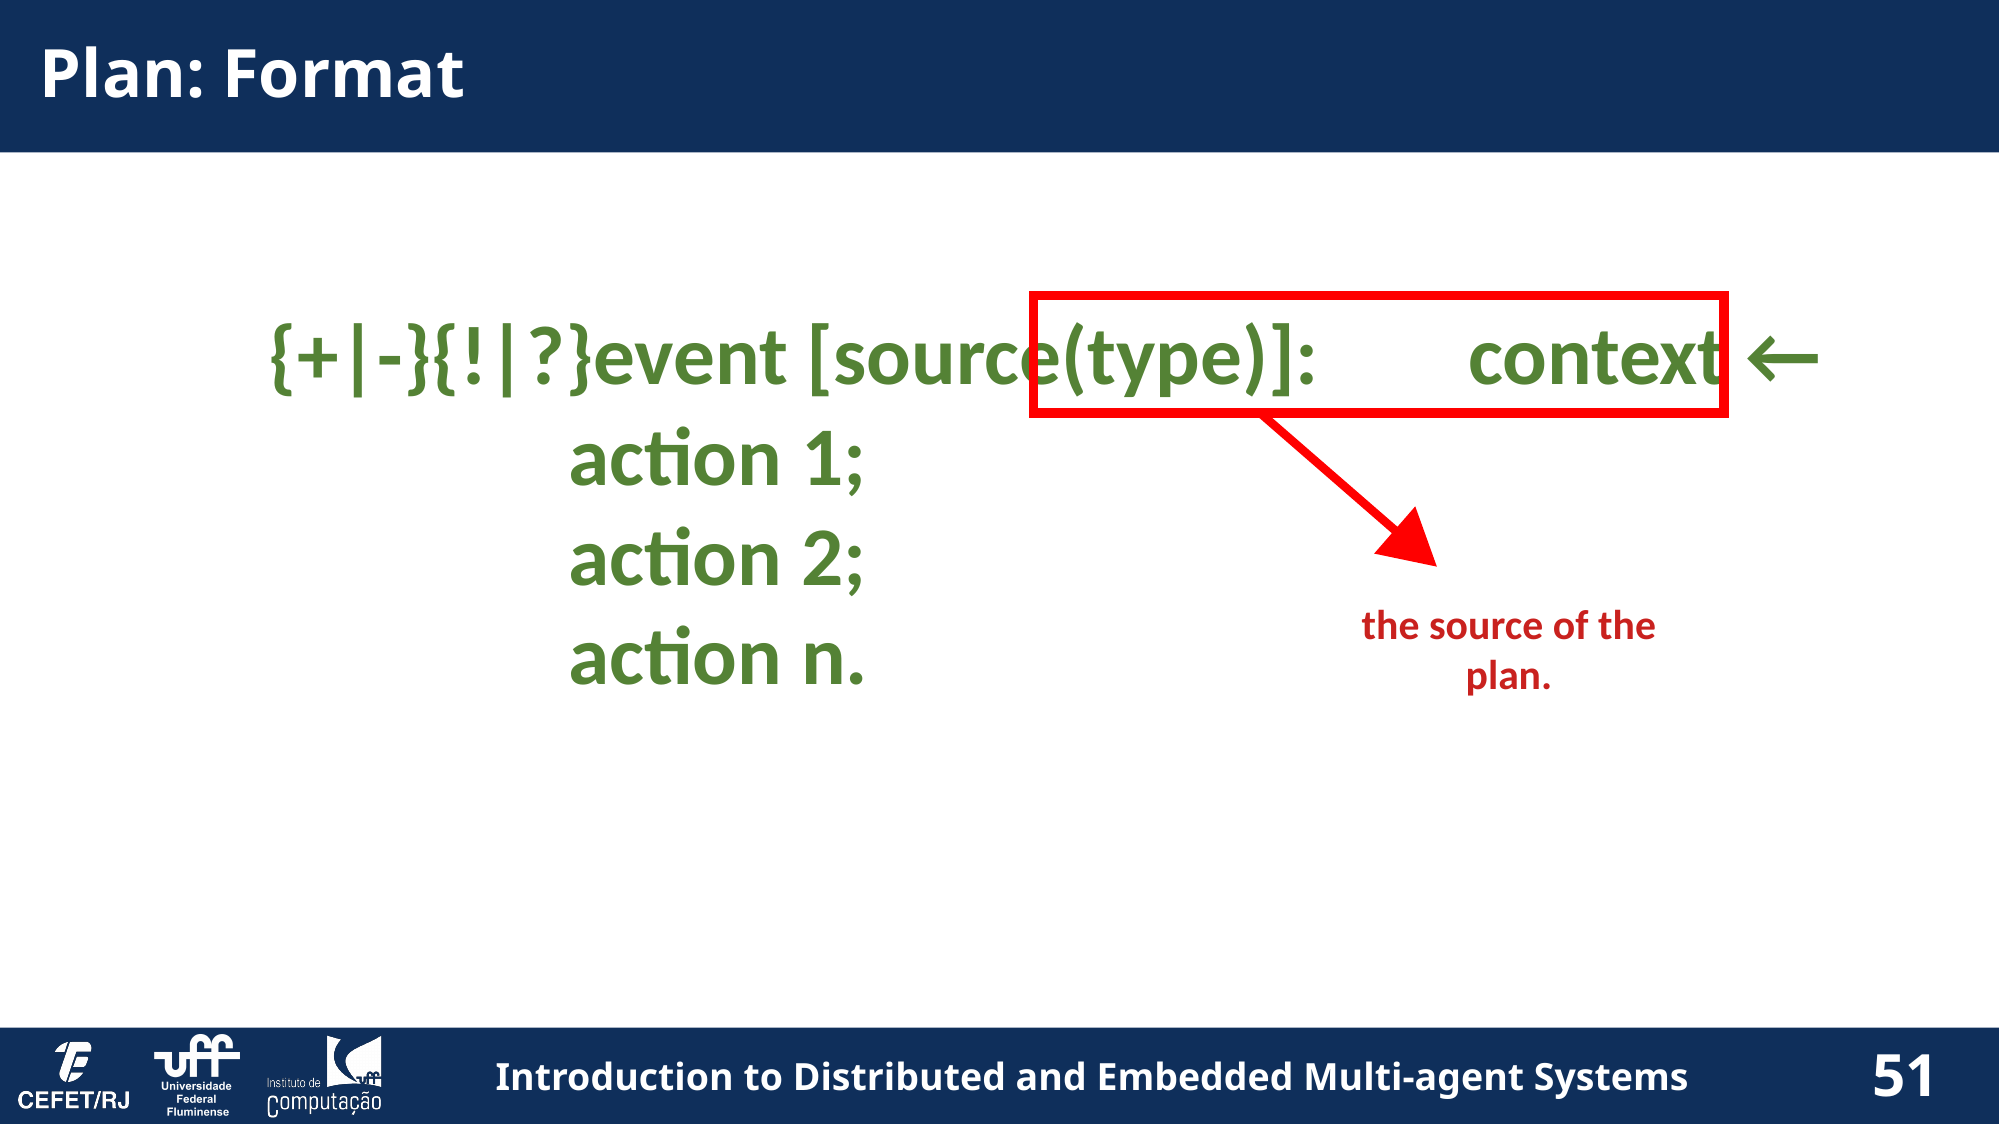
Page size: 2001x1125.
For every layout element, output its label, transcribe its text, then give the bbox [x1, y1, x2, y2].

picture [18, 1021, 129, 1125]
text_box [1257, 409, 1437, 567]
picture [265, 1033, 383, 1118]
text_box {+|-}{!|?}event [source(type)]: context ← action 1; action 2; action n. [253, 294, 1908, 710]
picture [153, 1033, 241, 1121]
text_box Plan: Format [25, 23, 1999, 119]
text_box {+|-}{!|?}event [source(type)]: context ← action 1; action 2; action n. [1038, 300, 1719, 408]
text_box the source of the plan. [1305, 590, 1713, 706]
